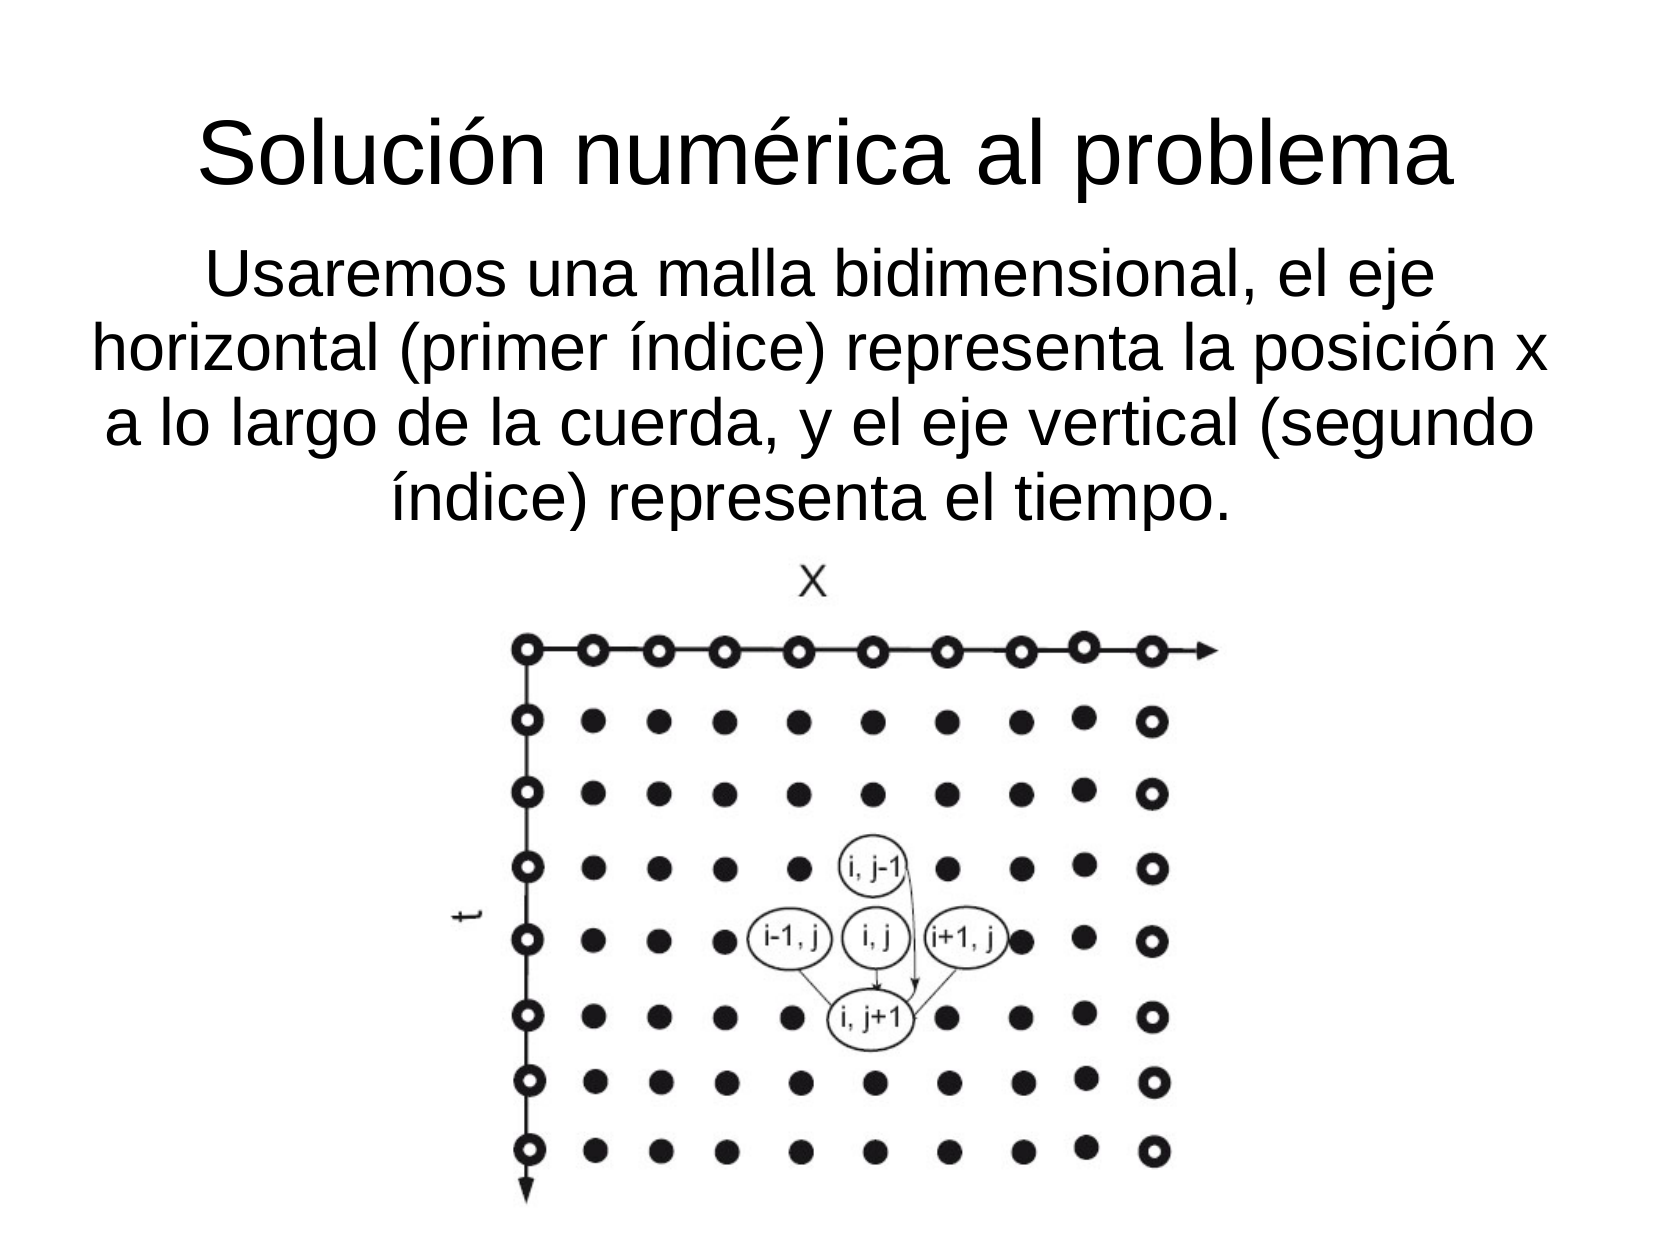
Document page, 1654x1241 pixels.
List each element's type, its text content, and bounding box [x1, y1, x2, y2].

subtitle Usaremos una malla bidimensional, el eje horizontal (primer índice) representa la posición x a lo largo de la cuerda, y el eje vertical (segundo índice) representa el tiempo. [76, 208, 1565, 562]
title Solución numérica al problema [82, 56, 1571, 250]
picture [401, 531, 1241, 1218]
